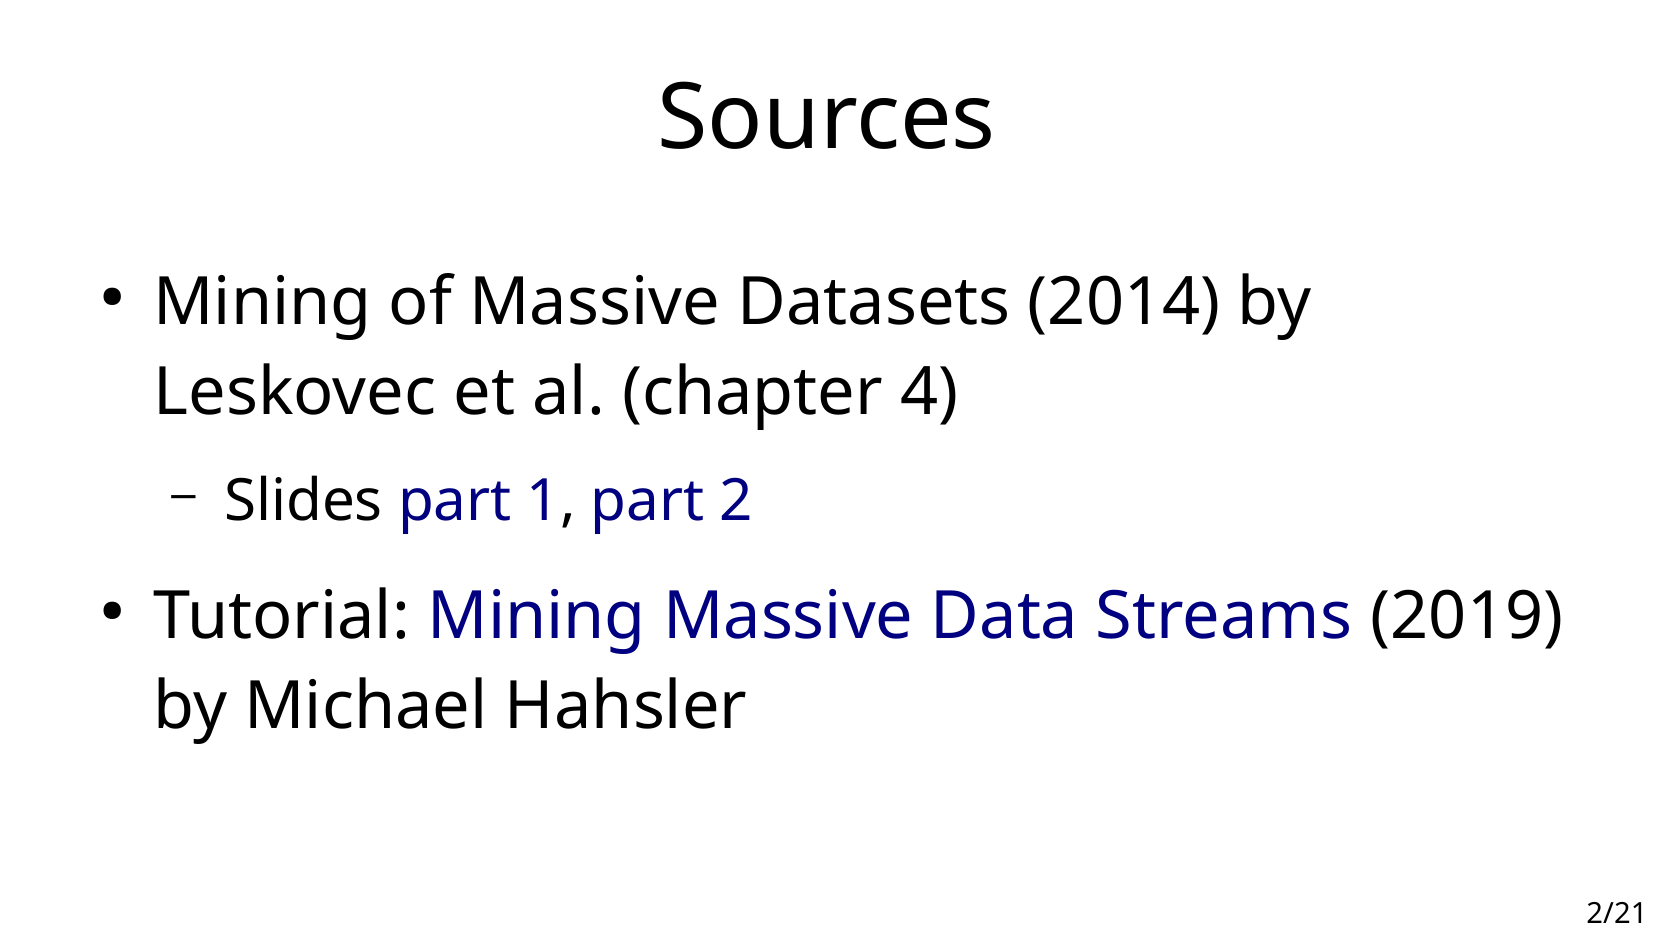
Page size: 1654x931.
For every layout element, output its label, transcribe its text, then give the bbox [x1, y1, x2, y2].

list Mining of Massive Datasets (2014) by Leskovec et al. (chapter 4) Slides part 1, part 2 Tutorial: Mining Massive Data Streams (2019) by Michael Hahsler [82, 253, 1571, 793]
title Sources [82, 1, 1571, 226]
